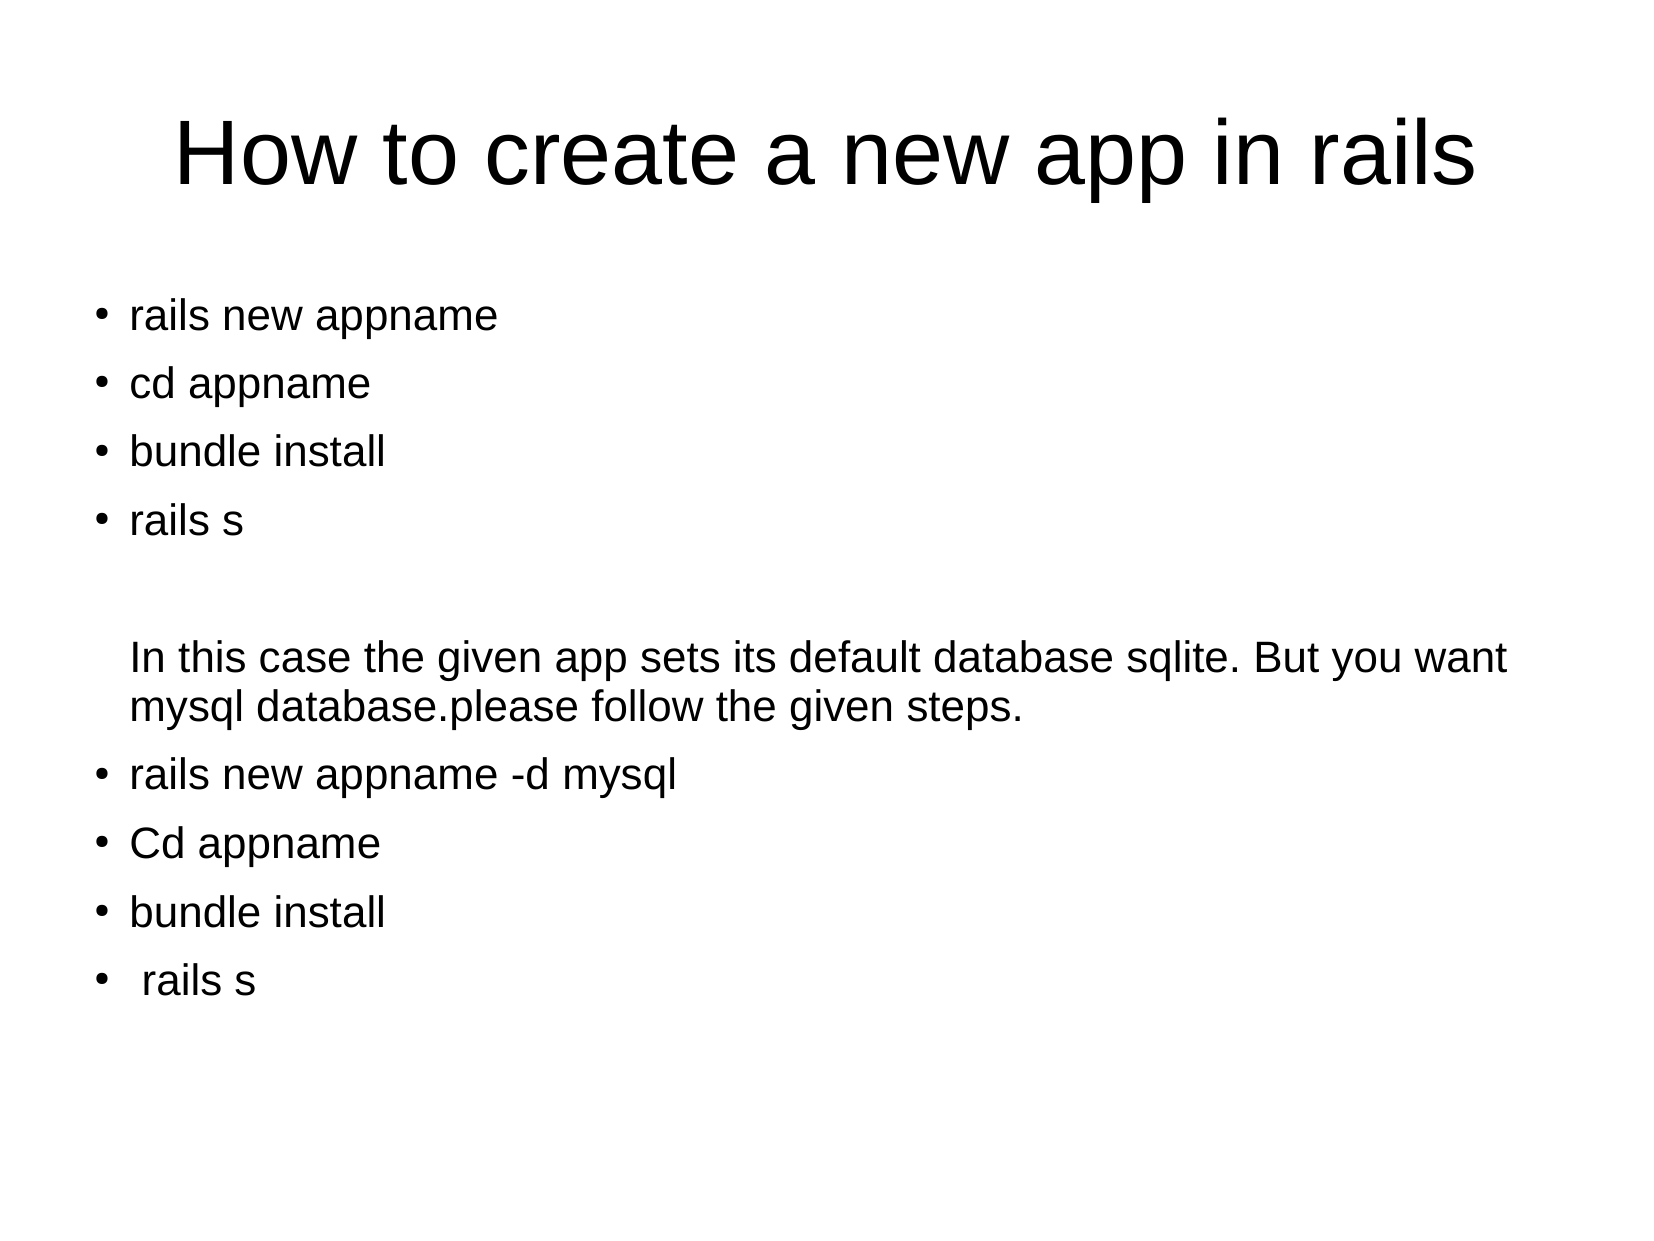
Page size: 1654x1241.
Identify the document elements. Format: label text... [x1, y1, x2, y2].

list rails new appname cd appname bundle install rails s In this case the given app sets its default database sqlite. But you want mysql database.please follow the given steps. rails new appname -d mysql Cd appname bundle install rails s [82, 290, 1571, 1010]
title How to create a new app in rails [82, 49, 1571, 257]
